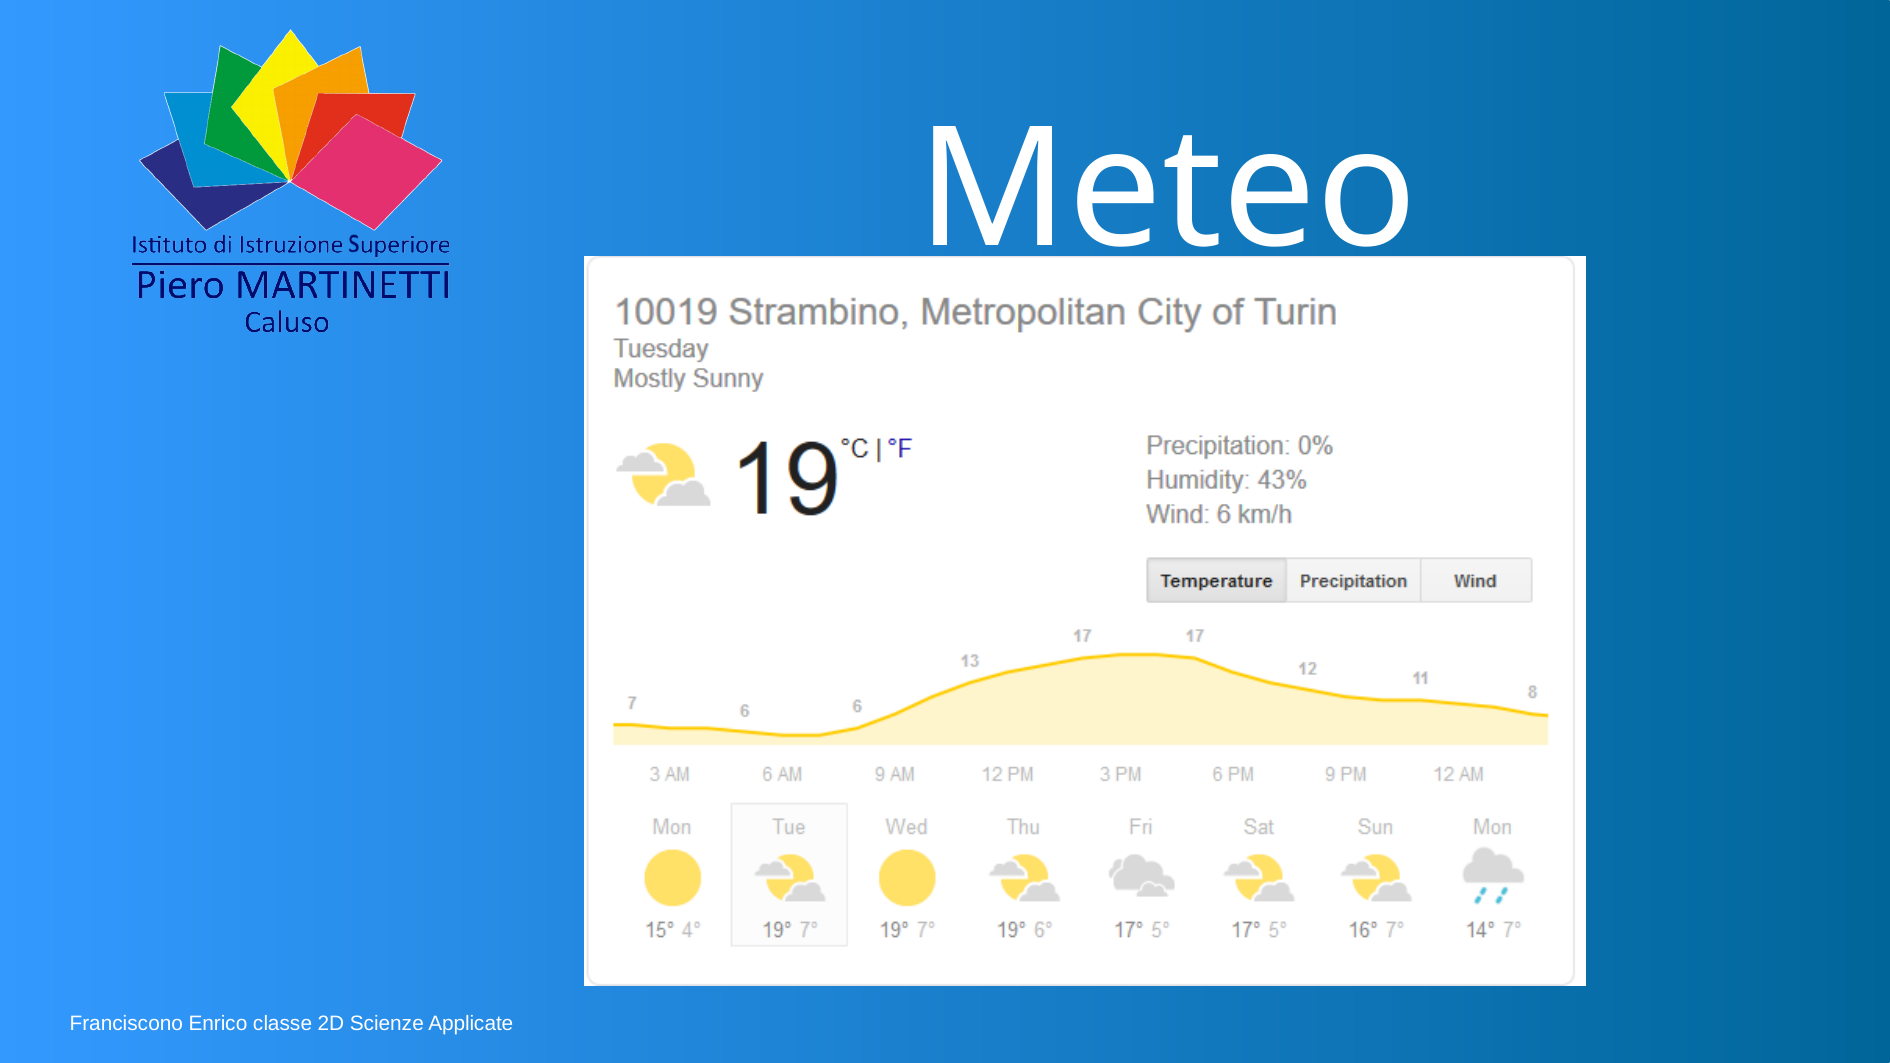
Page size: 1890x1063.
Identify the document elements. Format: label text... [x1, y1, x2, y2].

text_box Franciscono Enrico classe 2D Scienze Applicate [54, 1004, 628, 1063]
text_box Meteo [591, 59, 1760, 268]
picture [0, 23, 1586, 986]
